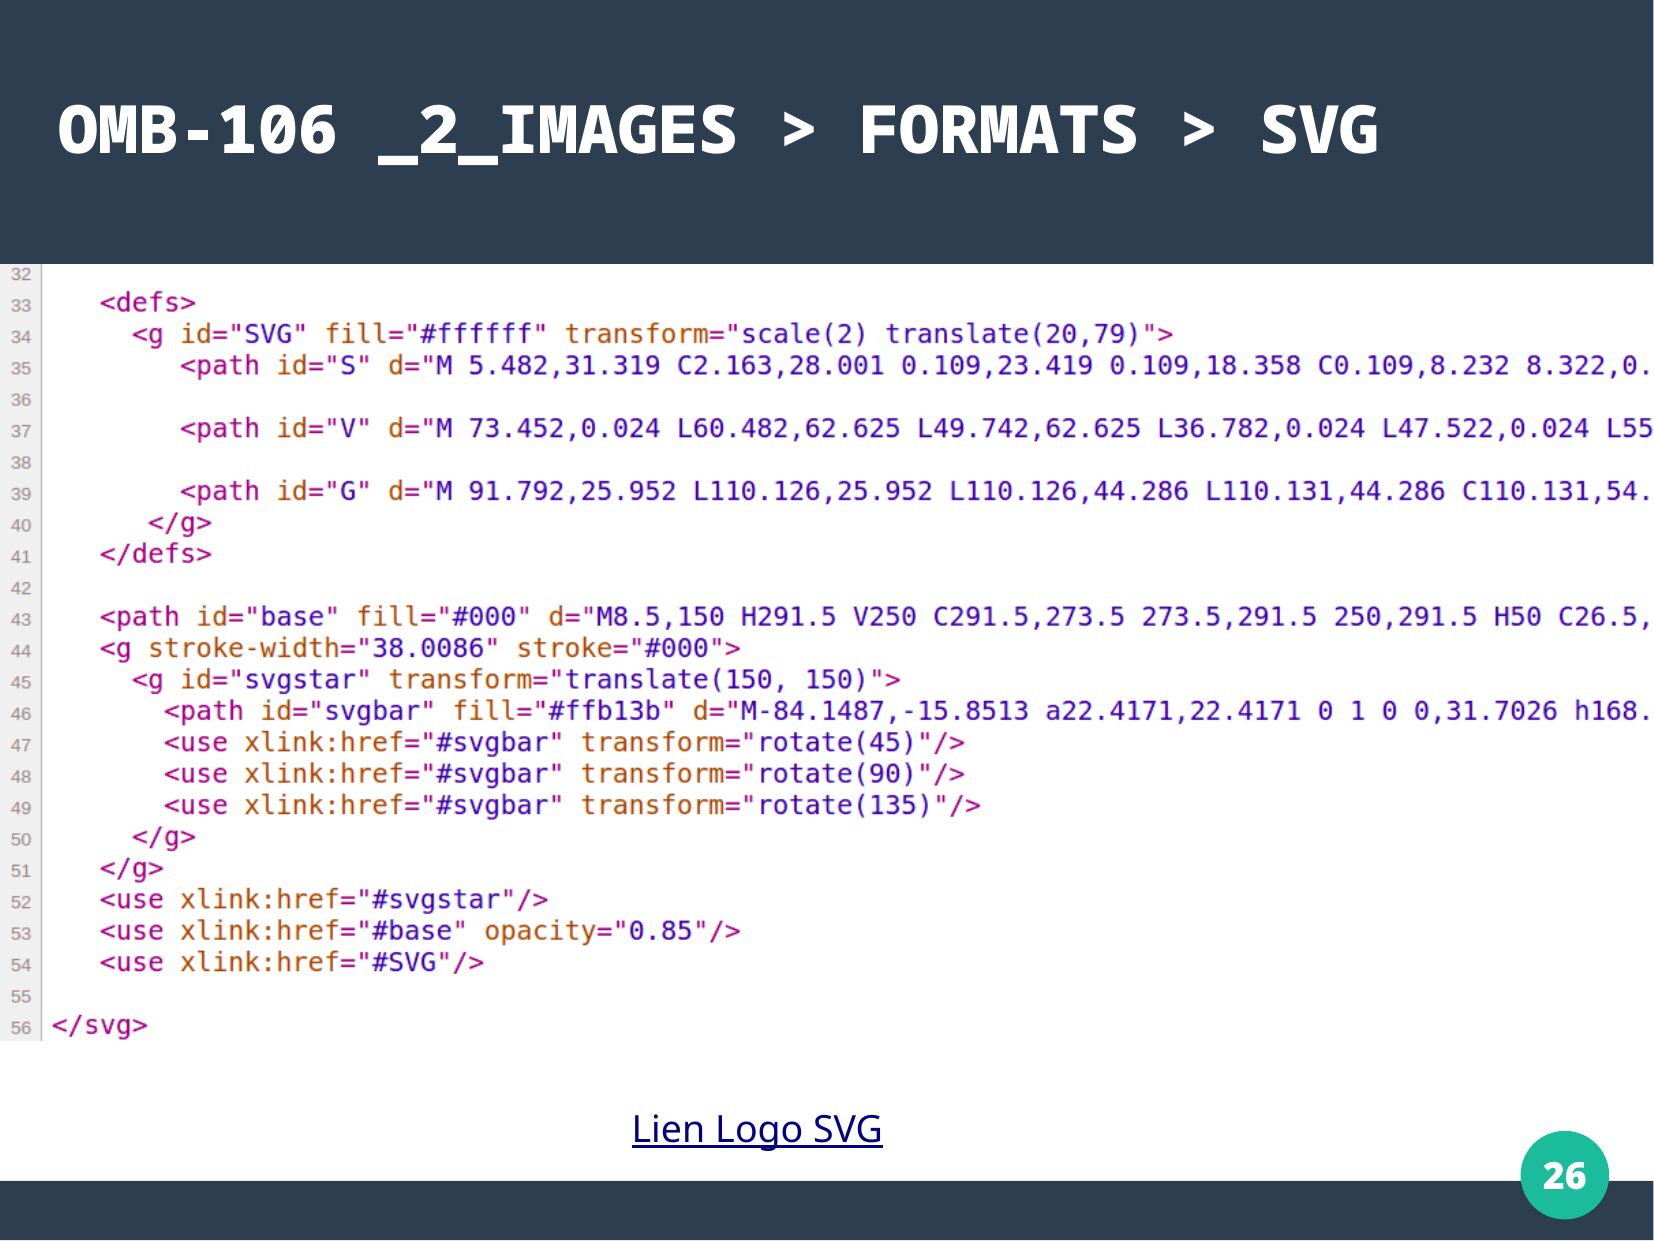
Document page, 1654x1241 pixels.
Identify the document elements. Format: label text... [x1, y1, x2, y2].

text_box Lien Logo SVG [90, 1095, 1426, 1154]
title OMB-106 _2_IMAGES > FORMATS > SVG [58, 49, 1595, 207]
picture [0, 264, 1654, 1041]
